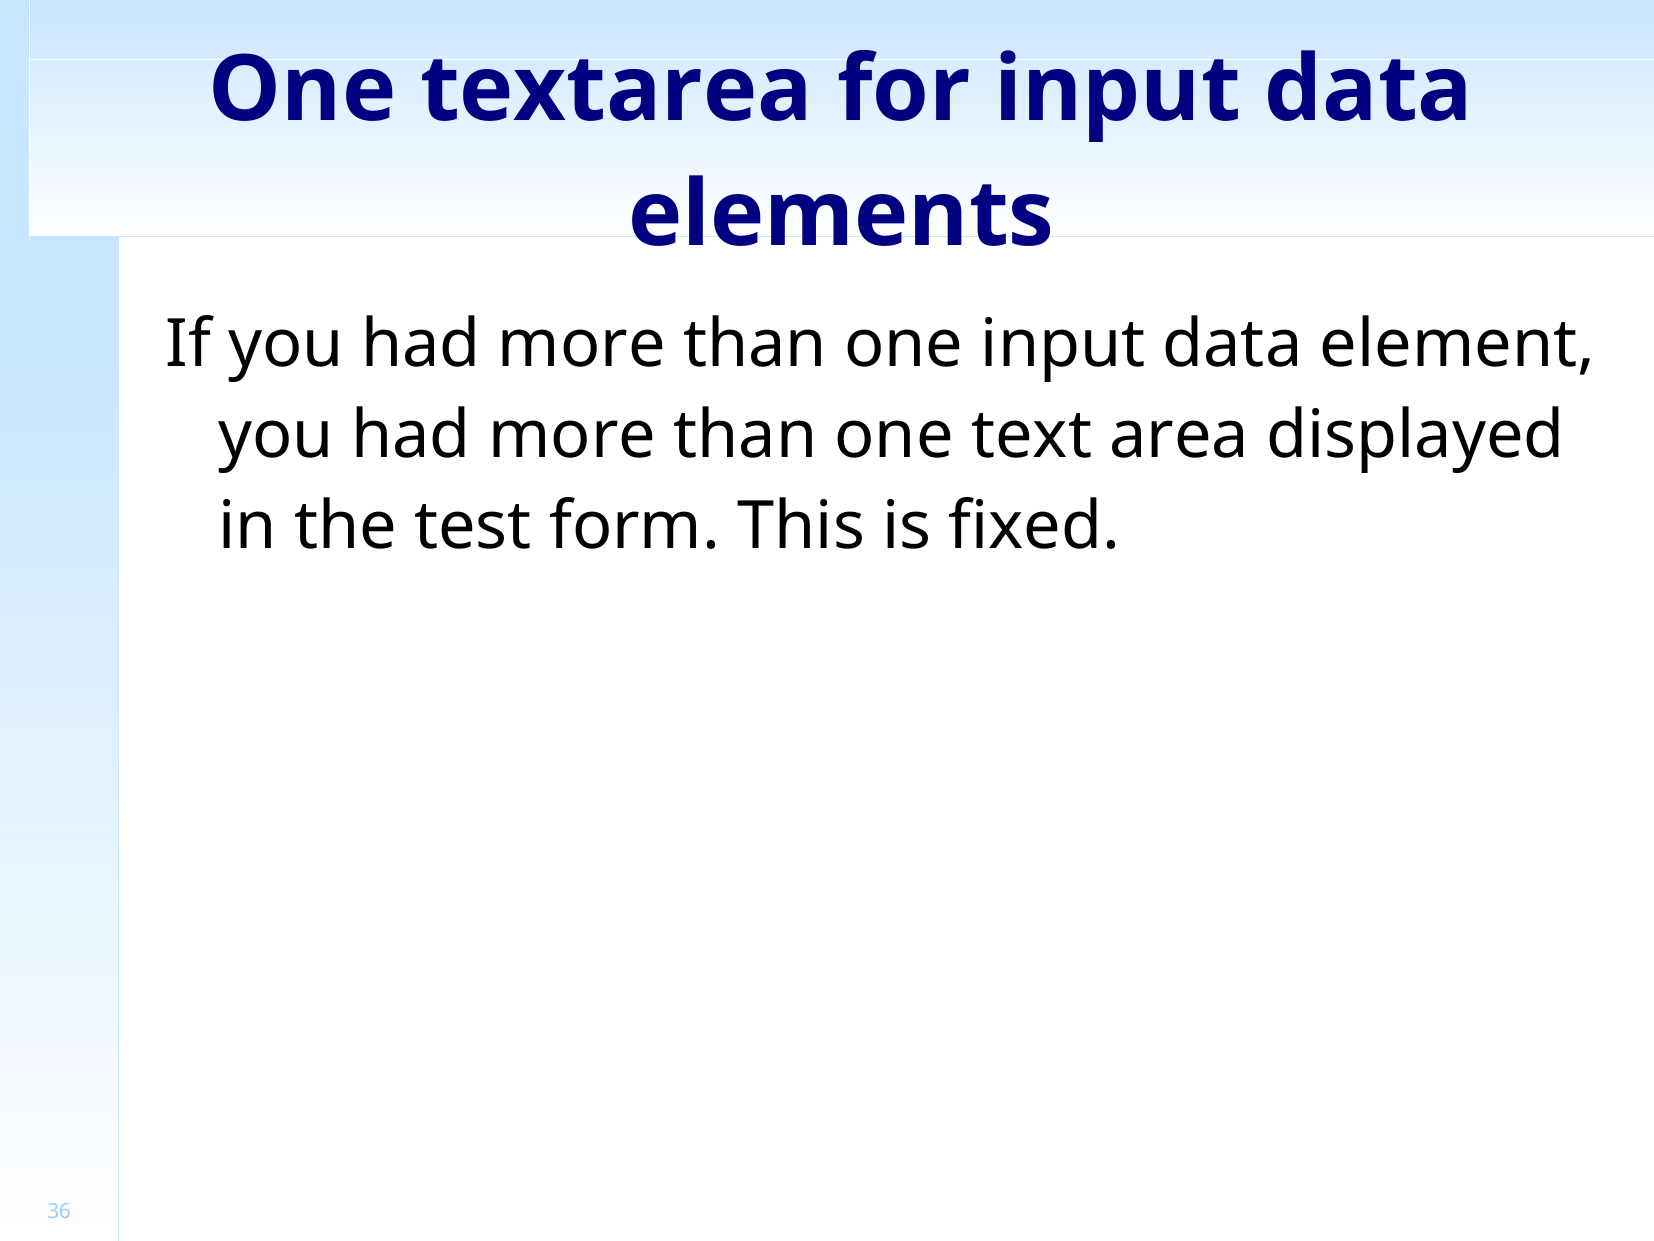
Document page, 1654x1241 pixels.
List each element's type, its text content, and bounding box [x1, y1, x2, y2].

list If you had more than one input data element, you had more than one text area displayed in the test form. This is fixed. [147, 295, 1625, 1182]
title One textarea for input data elements [29, 36, 1654, 260]
